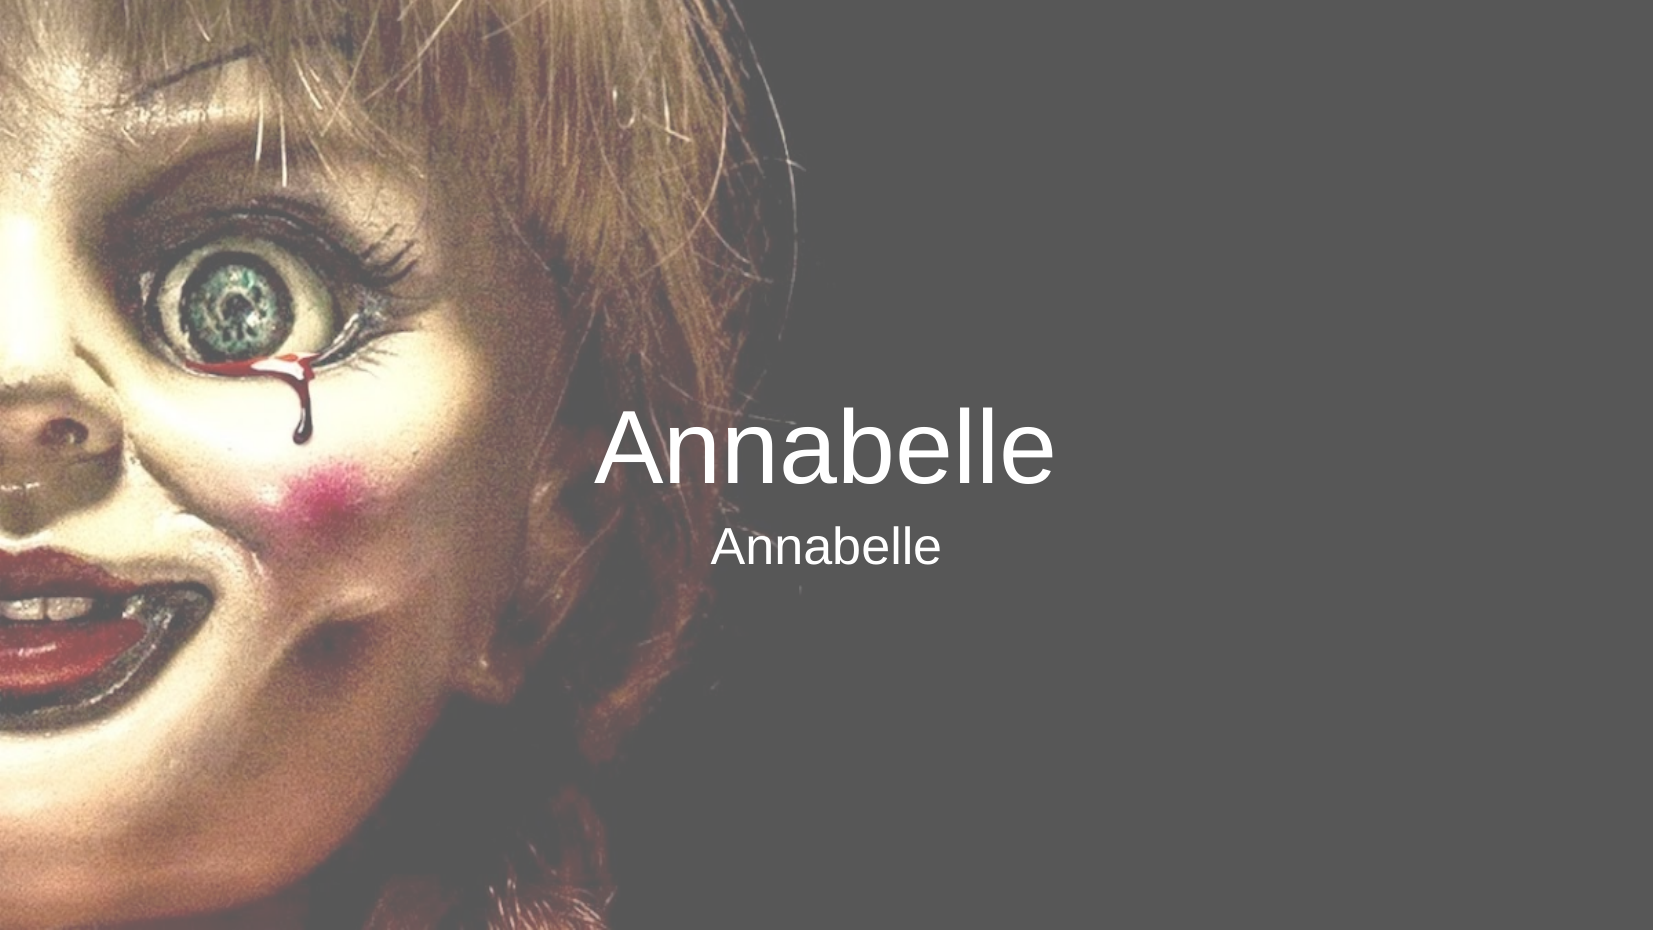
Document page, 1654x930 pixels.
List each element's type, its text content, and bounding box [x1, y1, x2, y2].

list Annabelle [345, 517, 1238, 713]
title Annabelle [82, 369, 1571, 525]
